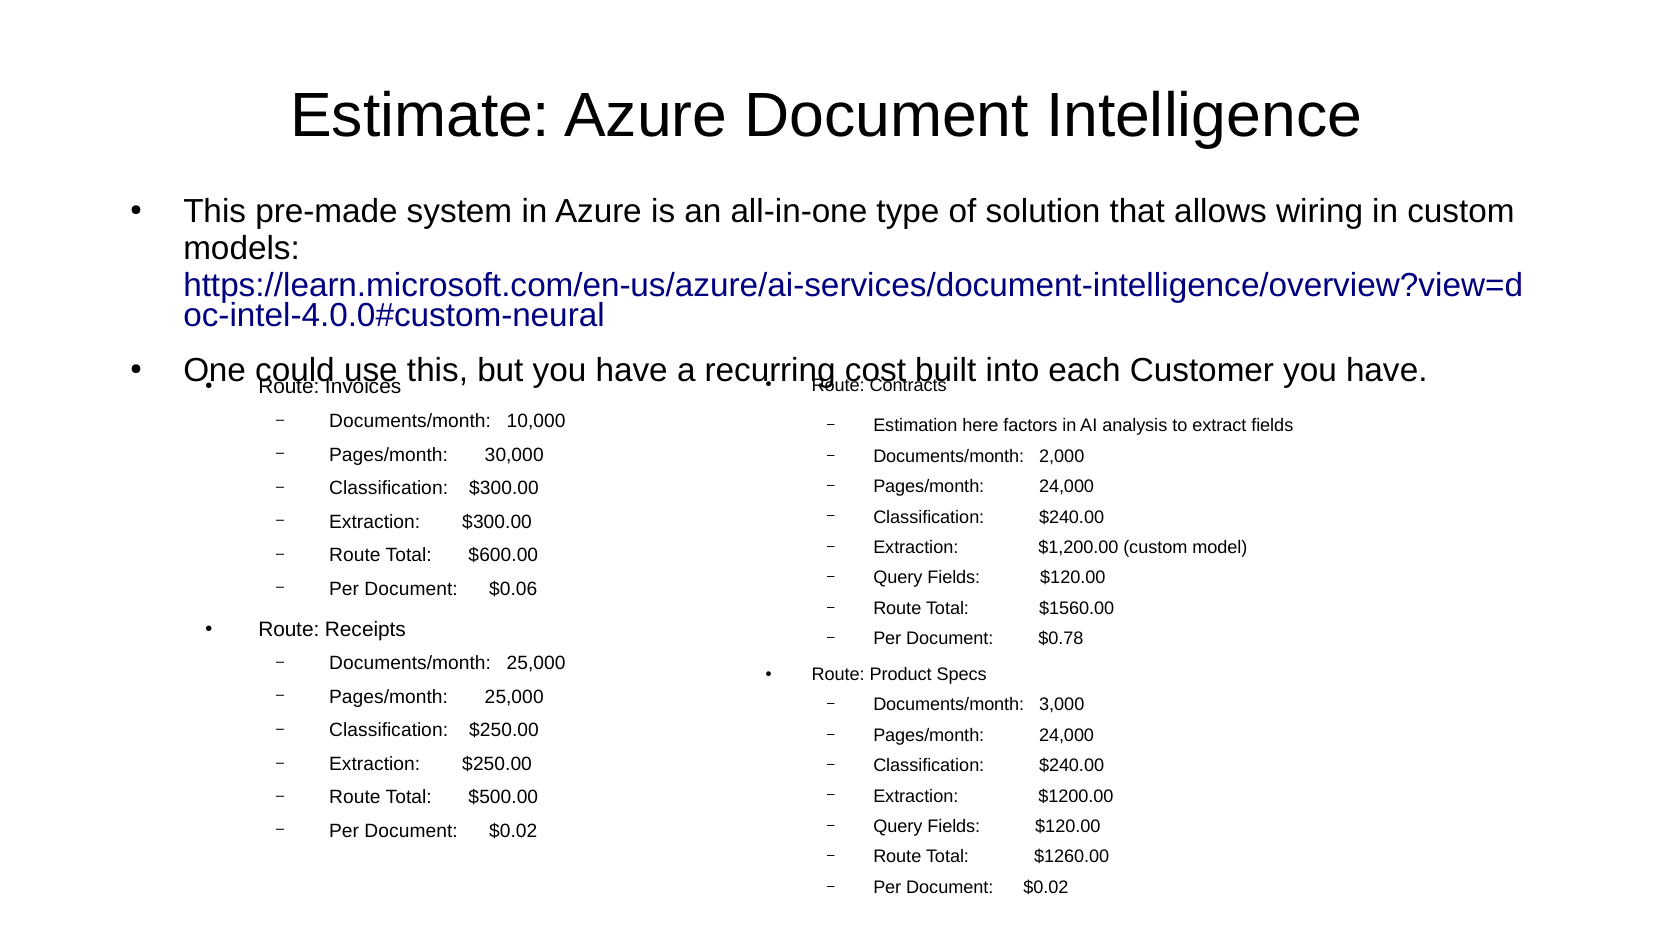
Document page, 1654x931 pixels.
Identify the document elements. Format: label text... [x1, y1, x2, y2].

list Route: Contracts Estimation here factors in AI analysis to extract fields Documents/month: 2,000 Pages/month: 24,000 Classification: $240.00 Extraction: $1,200.00 (custom model) Query Fields: $120.00 Route Total: $1560.00 Per Document: $0.78 Route: Product Specs Documents/month: 3,000 Pages/month: 24,000 Classification: $240.00 Extraction: $1200.00 Query Fields: $120.00 Route Total: $1260.00 Per Document: $0.02 [750, 375, 1388, 901]
title Estimate: Azure Document Intelligence [82, 37, 1571, 193]
list Route: Invoices Documents/month: 10,000 Pages/month: 30,000 Classification: $300.00 Extraction: $300.00 Route Total: $600.00 Per Document: $0.06 Route: Receipts Documents/month: 25,000 Pages/month: 25,000 Classification: $250.00 Extraction: $250.00 Route Total: $500.00 Per Document: $0.02 [187, 376, 713, 901]
list This pre-made system in Azure is an all-in-one type of solution that allows wiring in custom models: https://learn.microsoft.com/en-us/azure/ai-services/document-intelligence/overview?view=doc-intel-4.0.0#custom-neural One could use this, but you have a recurring cost built into each Customer you have. [112, 192, 1538, 376]
